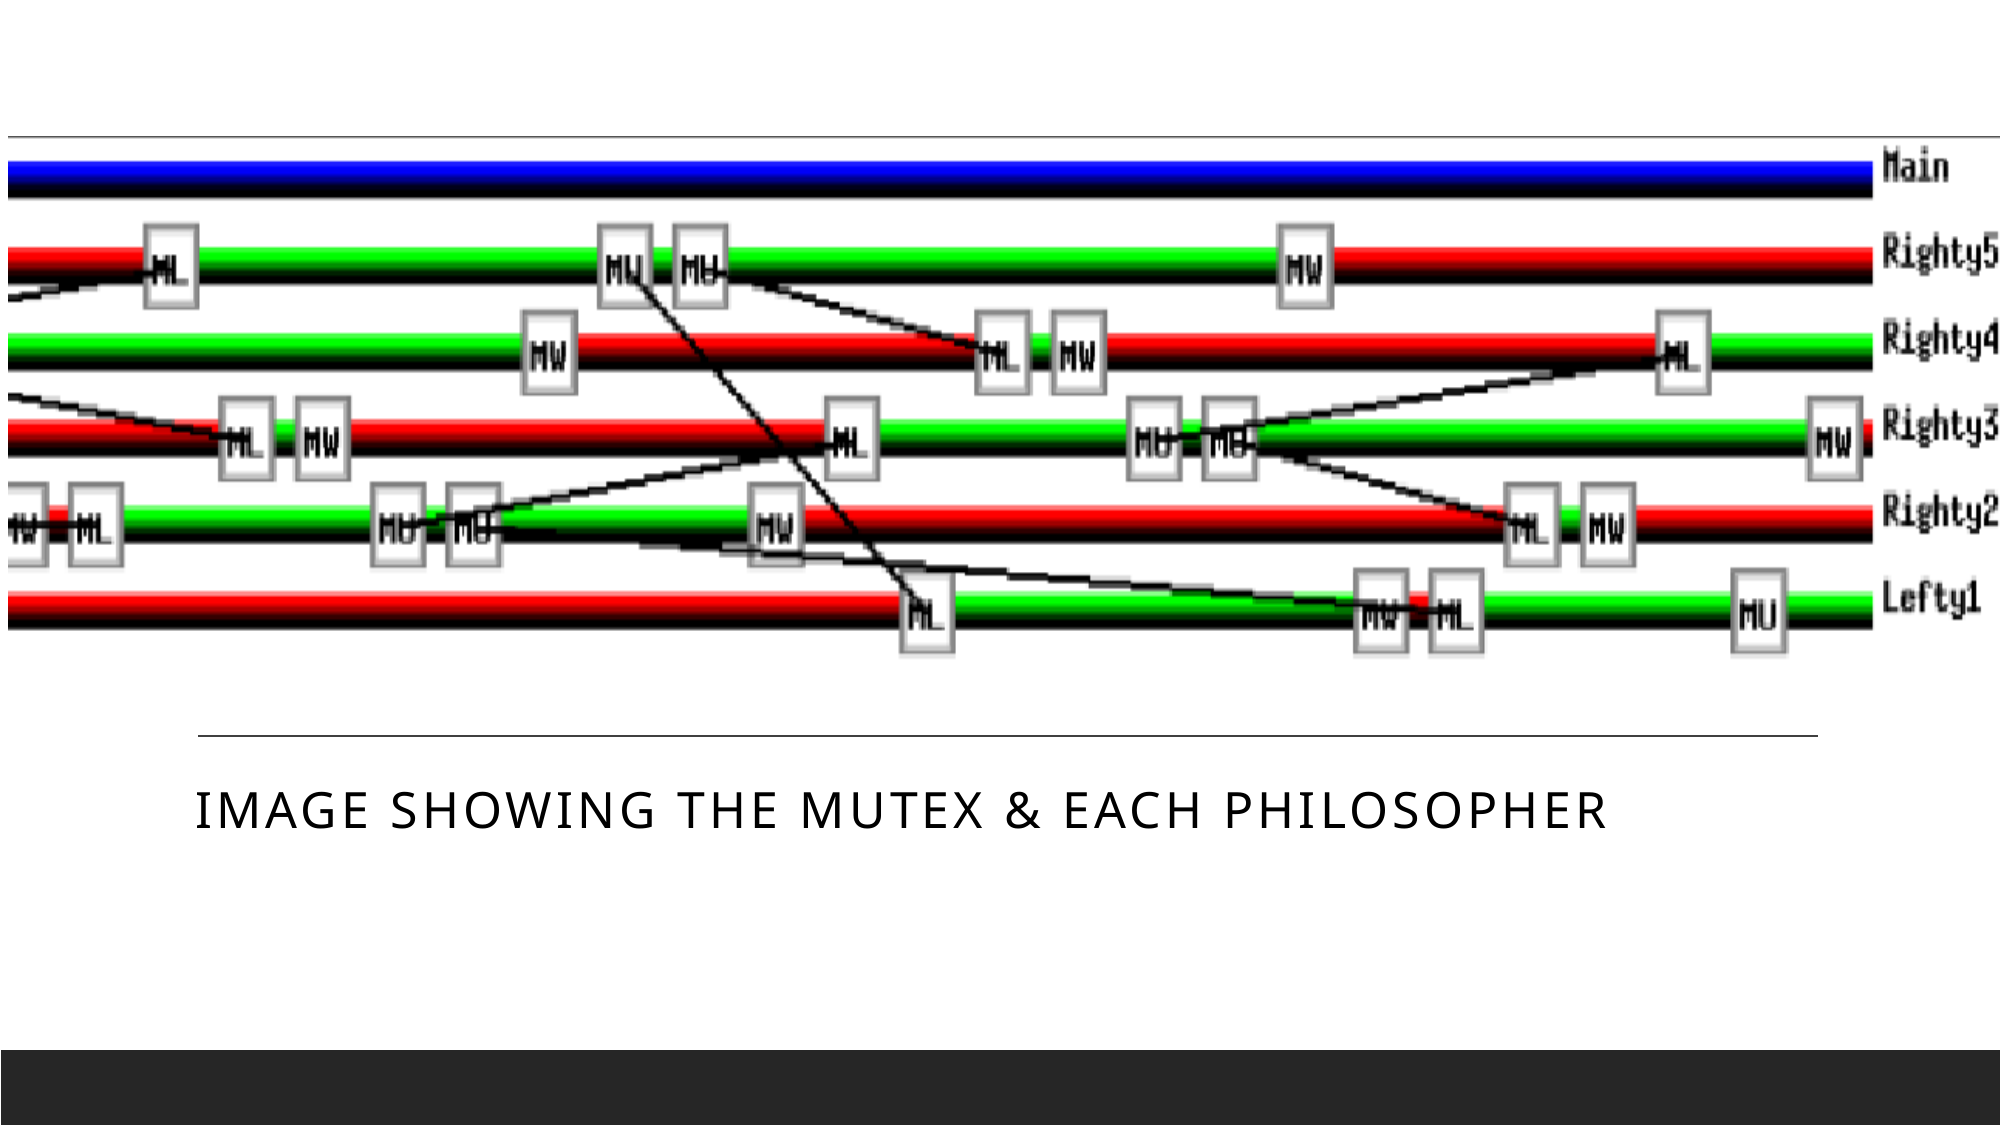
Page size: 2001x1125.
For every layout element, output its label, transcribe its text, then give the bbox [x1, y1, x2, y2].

picture [8, 136, 2000, 670]
list image showing the mutex & each philosopher [180, 765, 1831, 953]
